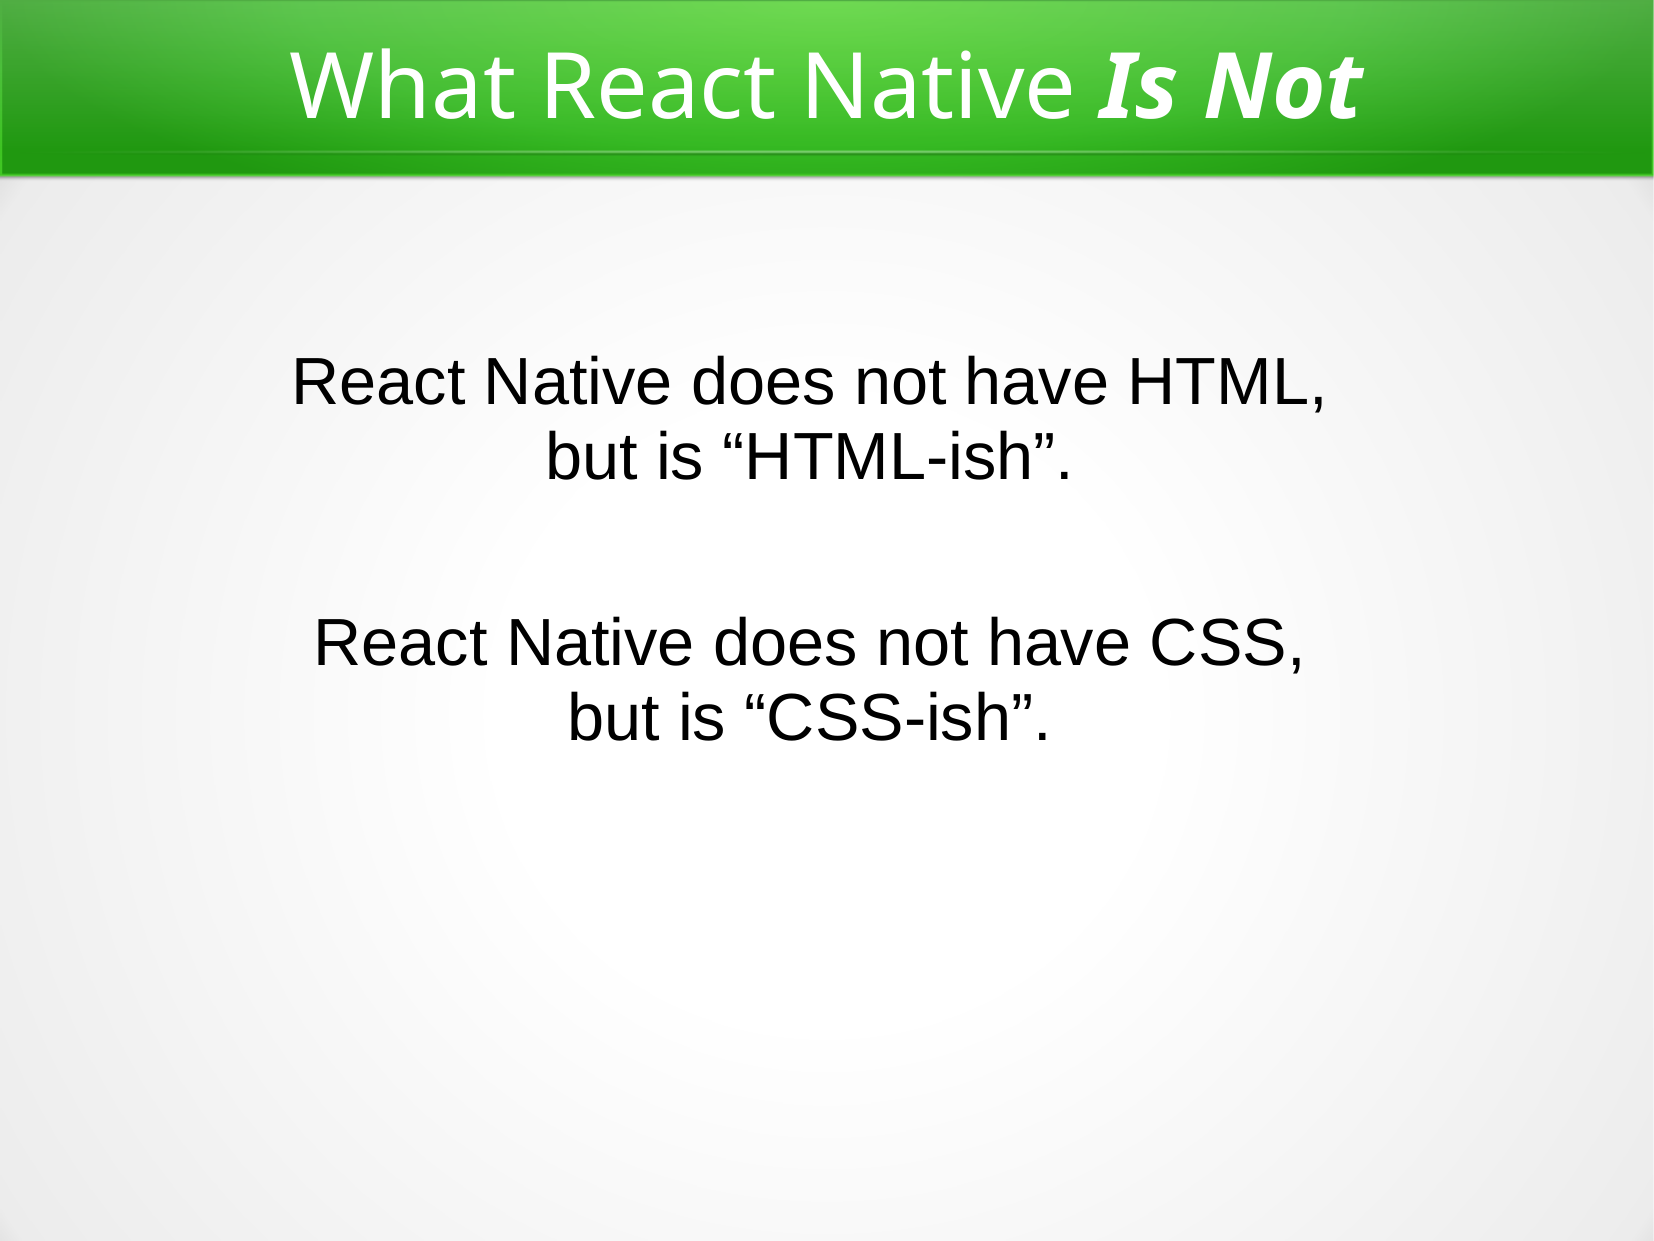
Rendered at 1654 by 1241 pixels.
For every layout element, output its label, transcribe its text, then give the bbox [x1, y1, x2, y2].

text_box React Native does not have HTML, but is “HTML-ish”. React Native does not have CSS, but is “CSS-ish”. [270, 336, 1351, 811]
title What React Native Is Not [82, 11, 1571, 154]
picture [0, 0, 1654, 1241]
